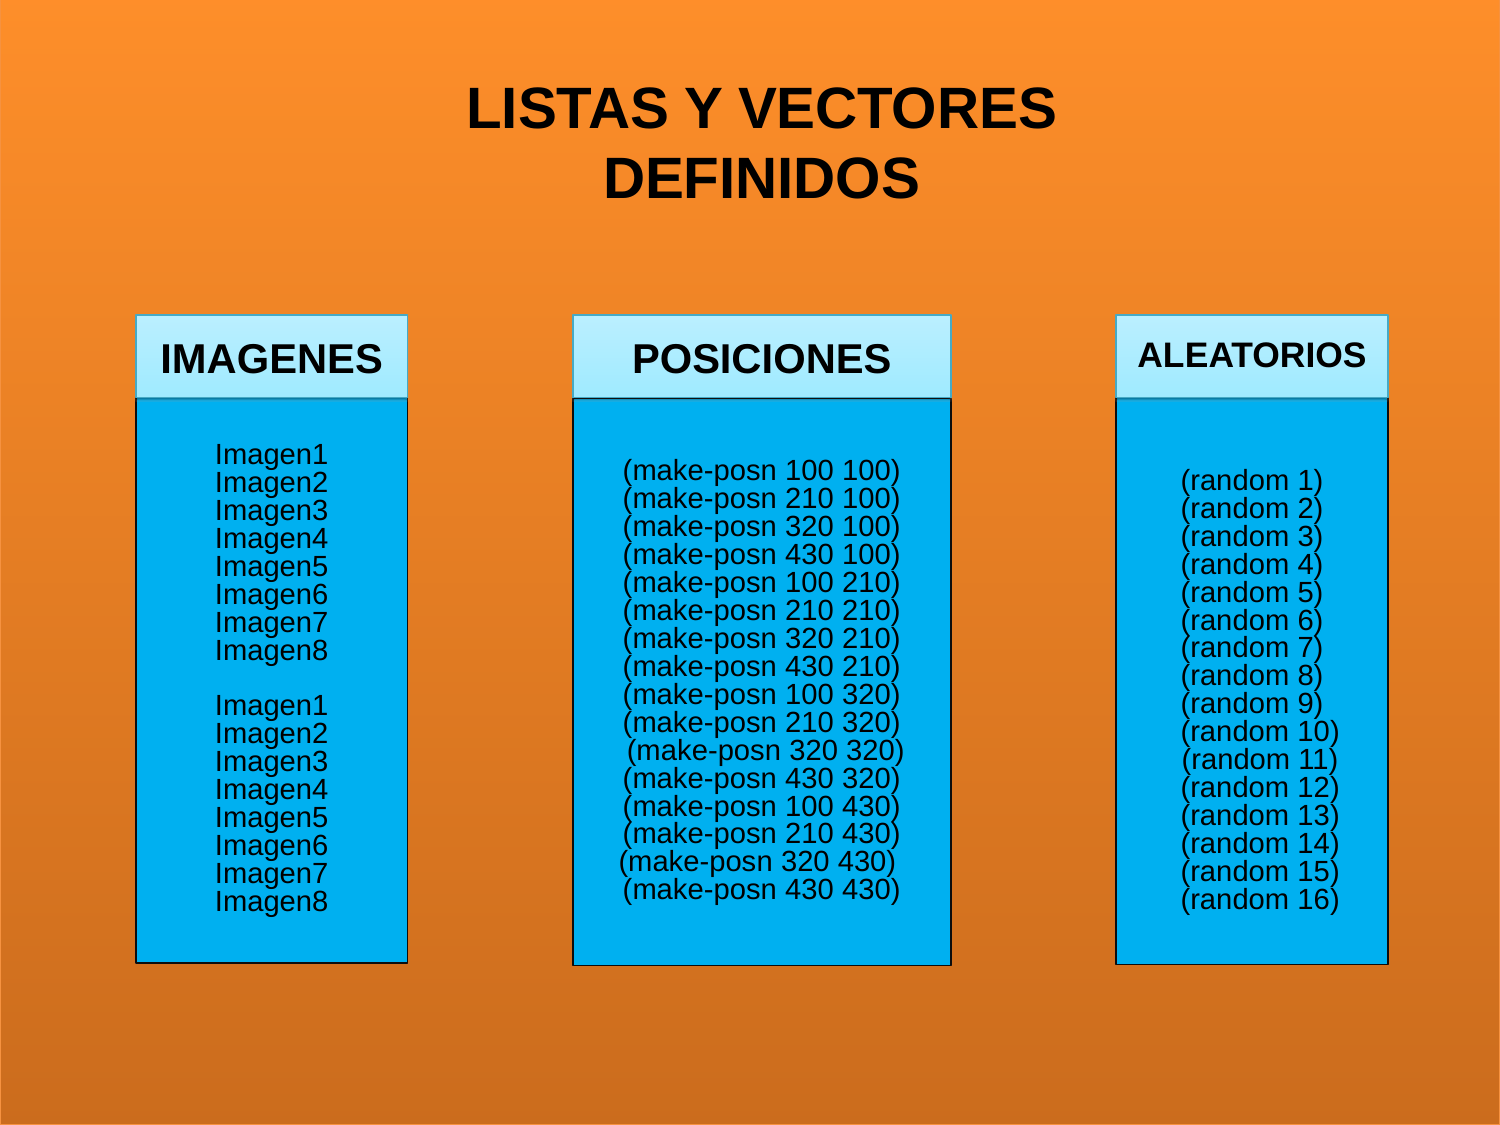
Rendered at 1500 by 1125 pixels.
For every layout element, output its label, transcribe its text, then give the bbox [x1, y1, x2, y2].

text_box ALEATORIOS [1116, 314, 1388, 398]
text_box LISTAS Y VECTORES DEFINIDOS [124, 19, 1400, 261]
text_box Imagen1 Imagen2 Imagen3 Imagen4 Imagen5 Imagen6 Imagen7 Imagen8 Imagen1 Imagen2 Imagen3 Imagen4 Imagen5 Imagen6 Imagen7 Imagen8 [135, 402, 408, 964]
text_box IMAGENES [135, 314, 408, 398]
text_box (make-posn 100 100) (make-posn 210 100) (make-posn 320 100) (make-posn 430 100) (make-posn 100 210) (make-posn 210 210) (make-posn 320 210) (make-posn 430 210) (make-posn 100 320) (make-posn 210 320) (make-posn 320 320) (make-posn 430 320) (make-posn 100 430) (make-posn 210 430) (make-posn 320 430) (make-posn 430 430) [572, 402, 951, 966]
text_box (random 1) (random 2) (random 3) (random 4) (random 5) (random 6) (random 7) (random 8) (random 9) (random 10) (random 11) (random 12) (random 13) (random 14) (random 15) (random 16) [1116, 402, 1388, 965]
text_box [0, 0, 1500, 1125]
text_box POSICIONES [572, 314, 951, 398]
